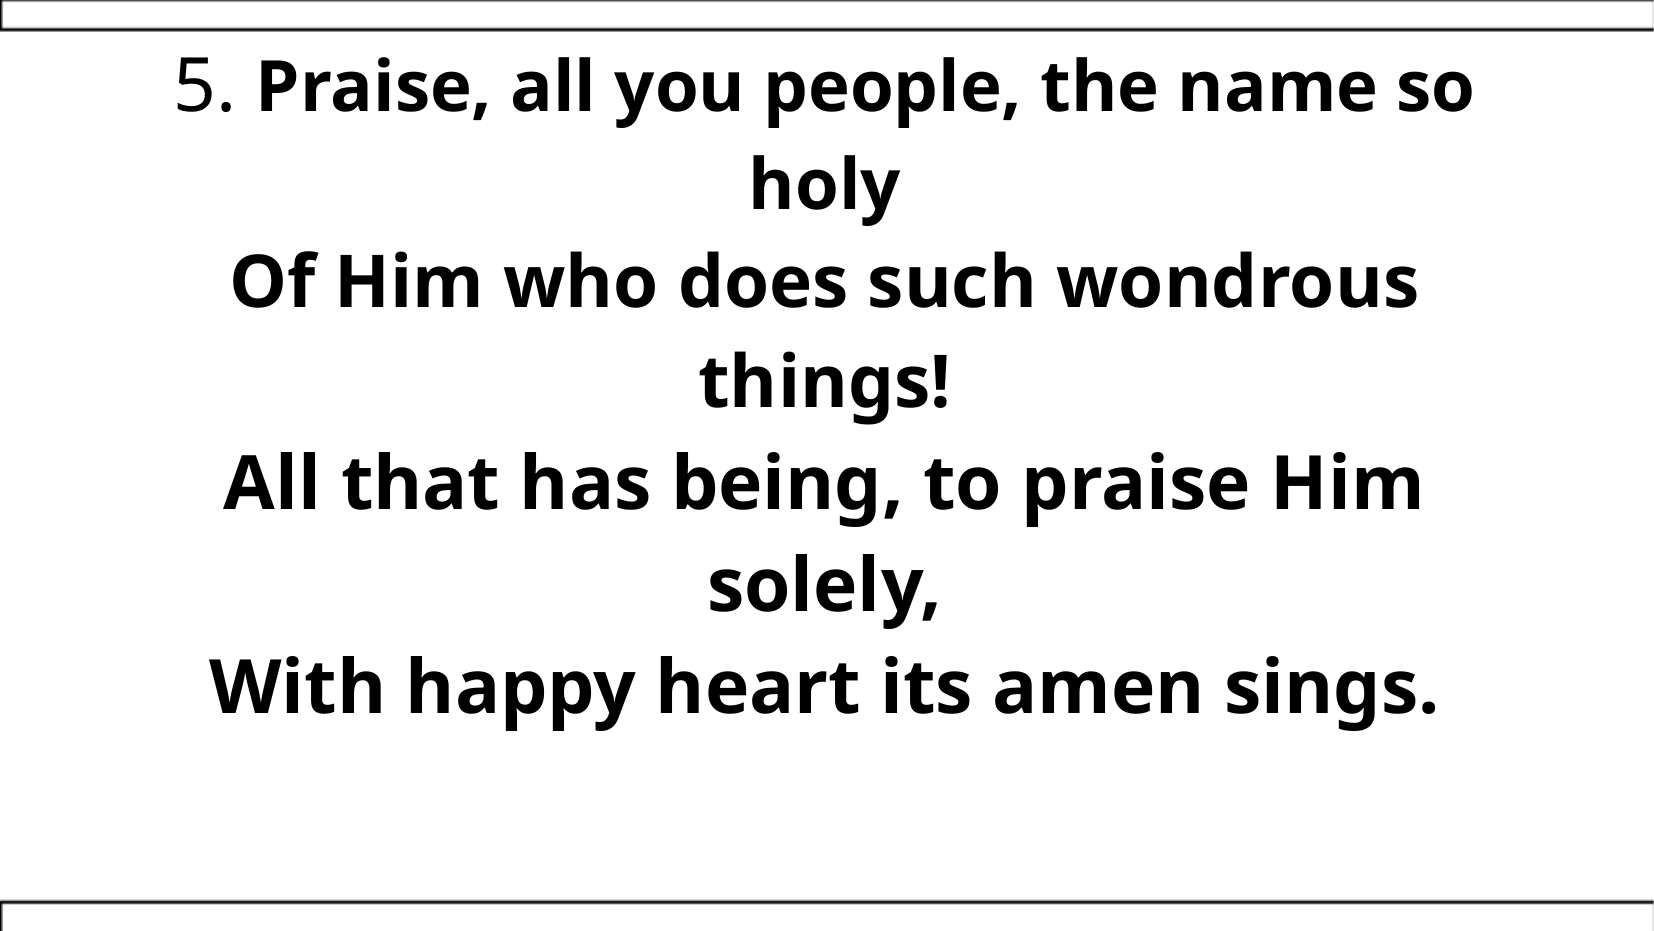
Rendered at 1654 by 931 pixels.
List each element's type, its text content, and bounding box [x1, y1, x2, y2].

text_box 5. Praise, all you people, the name so holy Of Him who does such wondrous things! All that has being, to praise Him solely, With happy heart its amen sings. [105, 23, 1546, 436]
picture [0, 0, 1654, 931]
